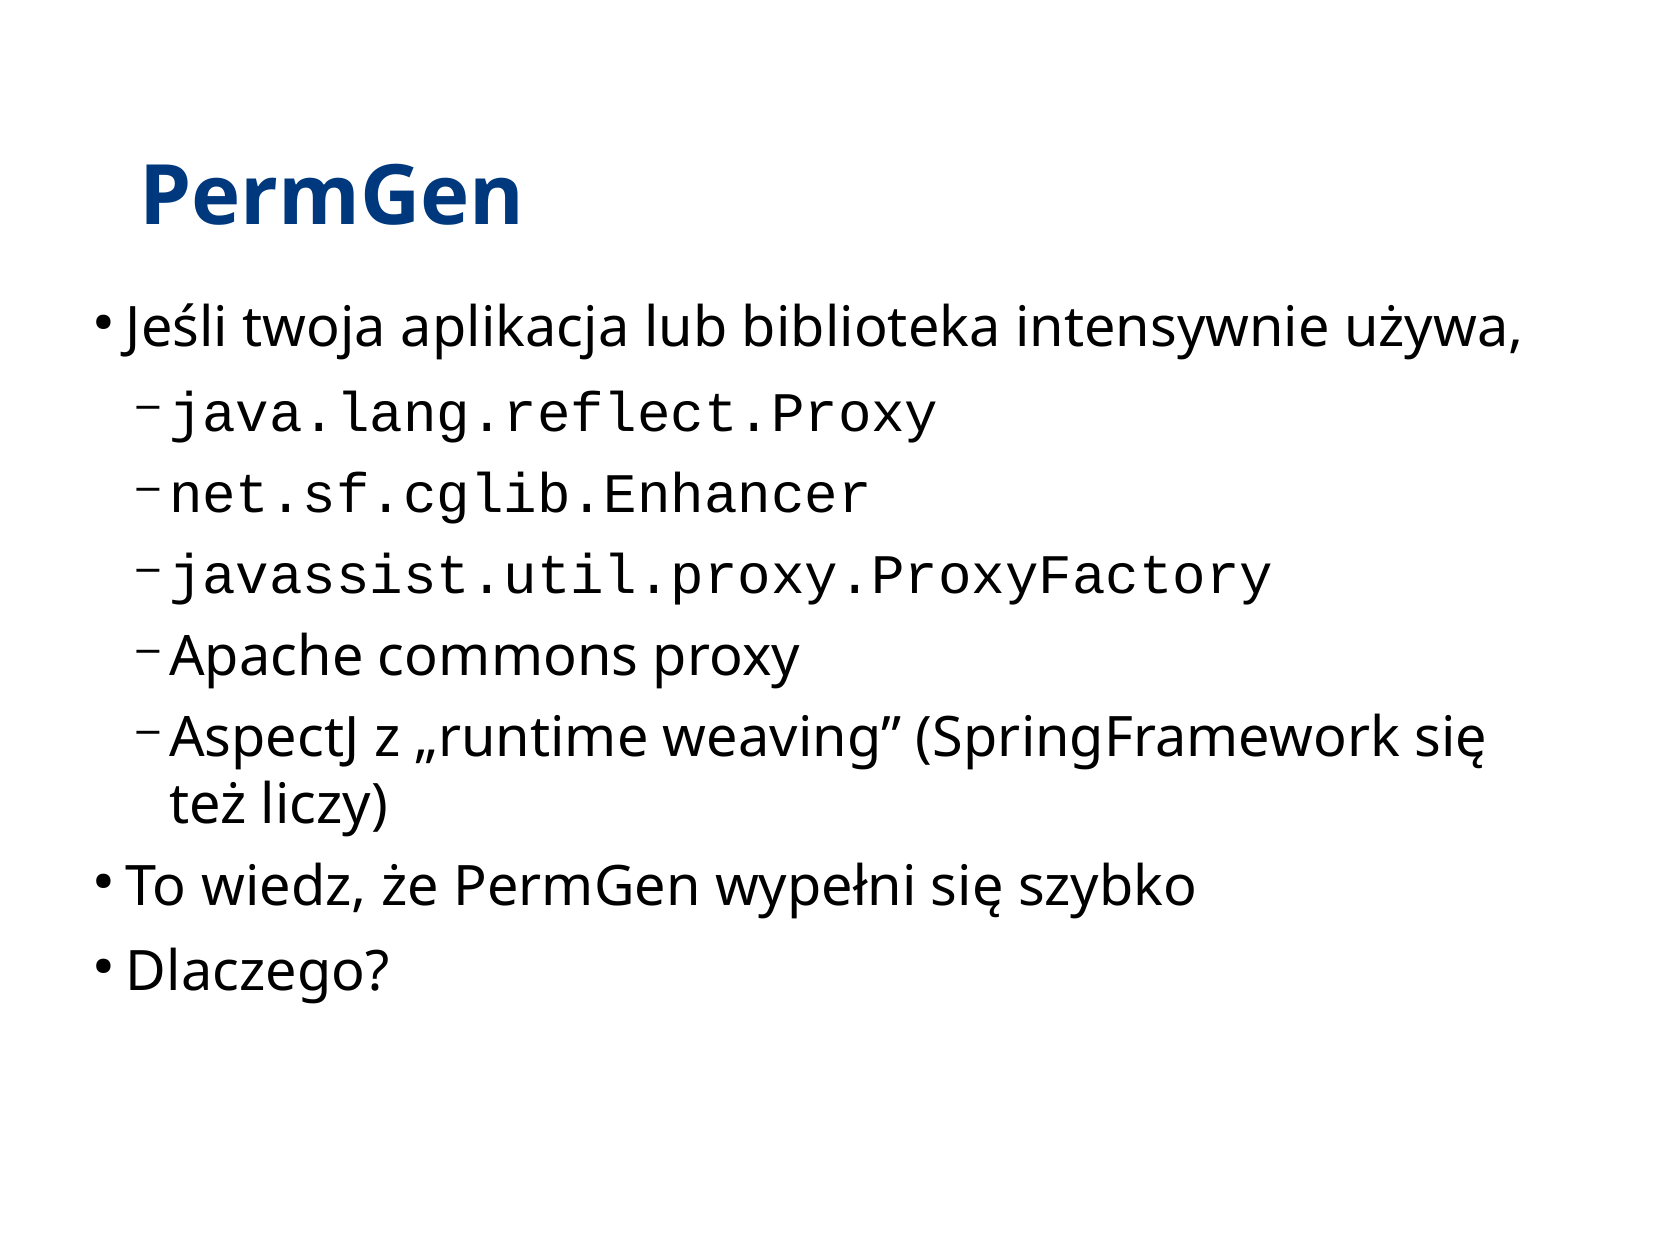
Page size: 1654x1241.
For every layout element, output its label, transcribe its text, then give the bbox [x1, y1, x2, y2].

list Jeśli twoja aplikacja lub biblioteka intensywnie używa, java.lang.reflect.Proxy net.sf.cglib.Enhancer javassist.util.proxy.ProxyFactory Apache commons proxy AspectJ z „runtime weaving” (SpringFramework się też liczy) To wiedz, że PermGen wypełni się szybko Dlaczego? [82, 290, 1571, 1010]
title PermGen [82, 49, 1571, 257]
